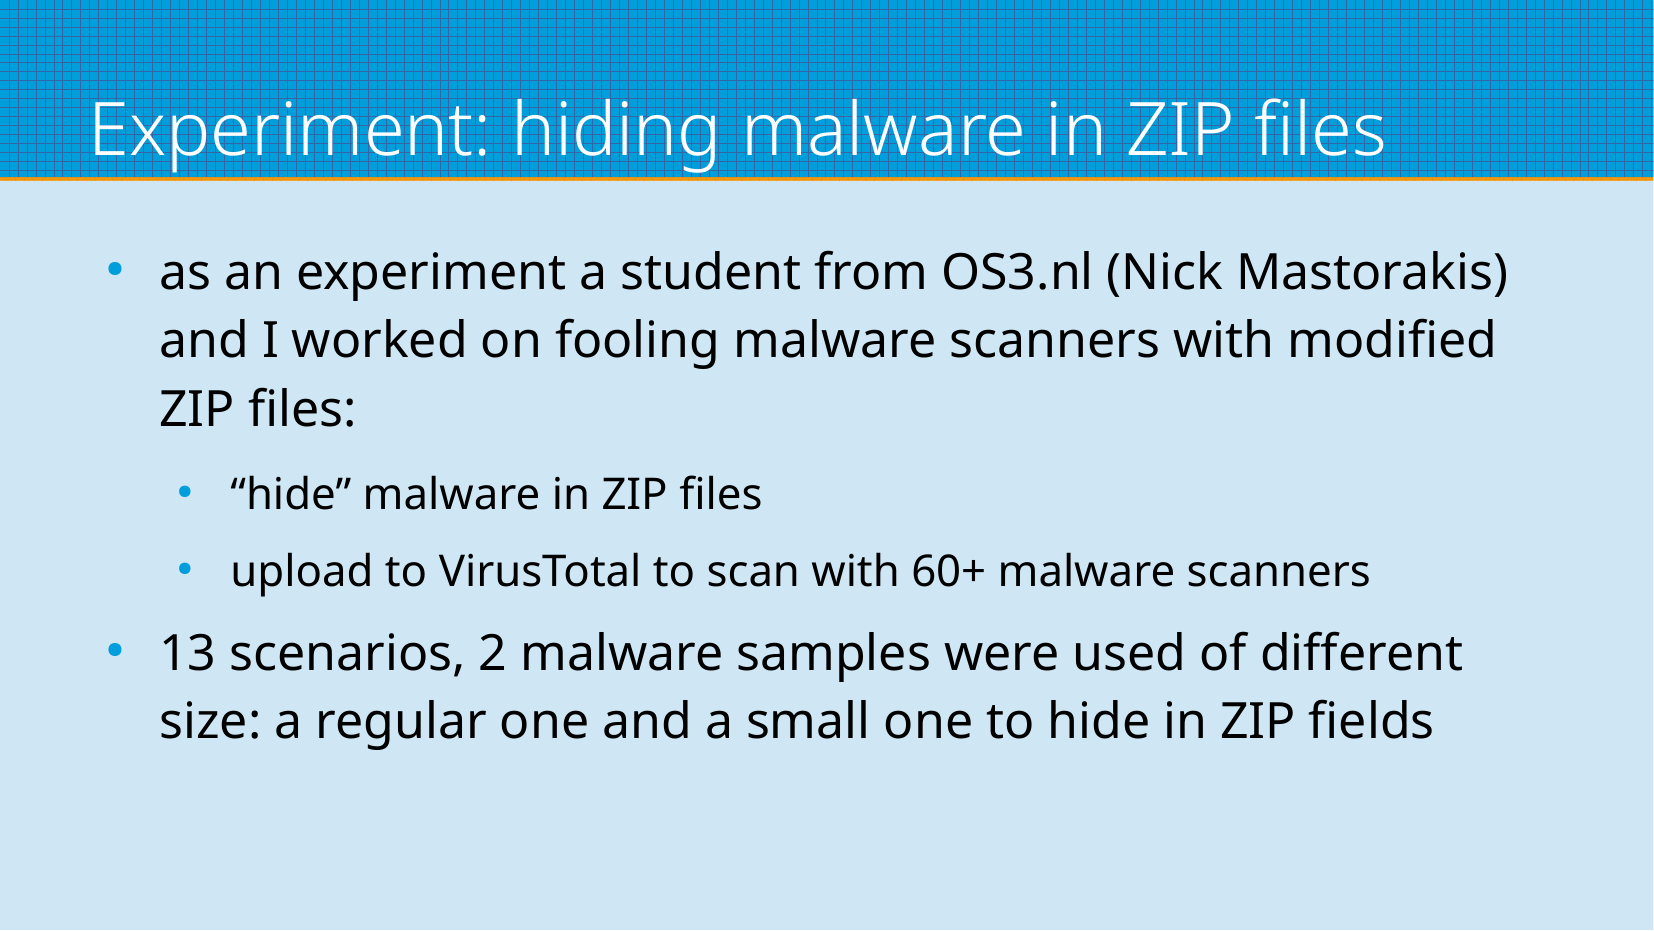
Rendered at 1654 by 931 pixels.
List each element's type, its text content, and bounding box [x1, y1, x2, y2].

list as an experiment a student from OS3.nl (Nick Mastorakis) and I worked on fooling malware scanners with modified ZIP files: “hide” malware in ZIP files upload to VirusTotal to scan with 60+ malware scanners 13 scenarios, 2 malware samples were used of different size: a regular one and a small one to hide in ZIP fields [88, 236, 1565, 813]
title Experiment: hiding malware in ZIP files [88, 14, 1565, 178]
